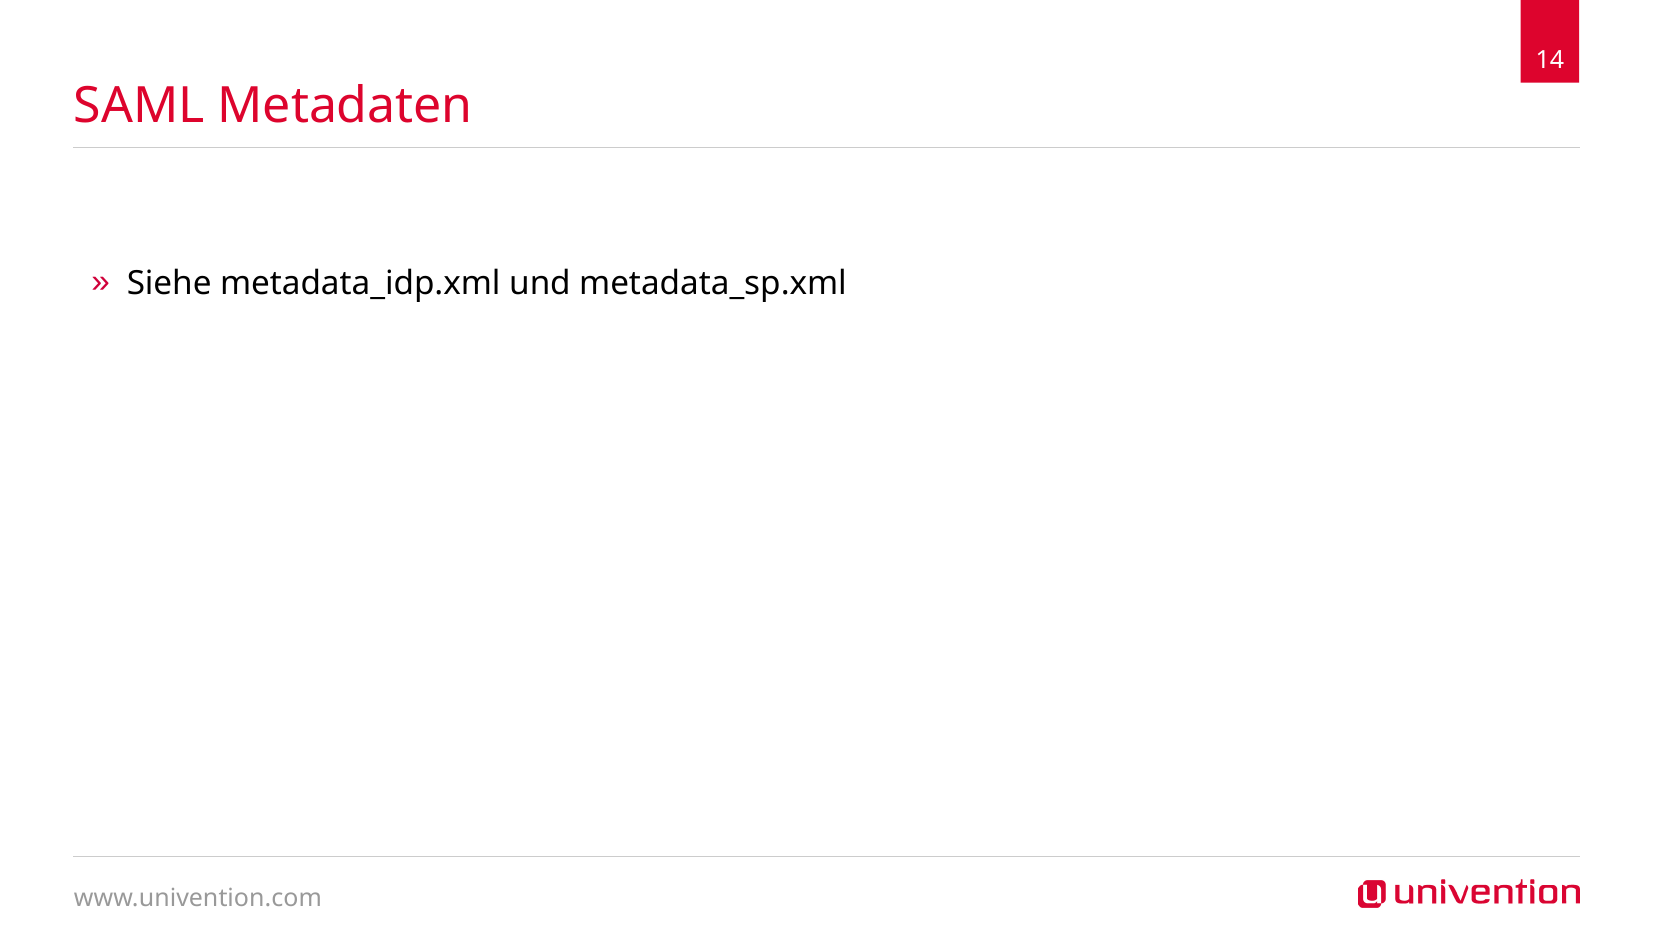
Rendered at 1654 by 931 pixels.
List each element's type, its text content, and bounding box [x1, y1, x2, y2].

list Siehe metadata_idp.xml und metadata_sp.xml [73, 236, 1580, 827]
title SAML Metadaten [73, 59, 1580, 148]
picture [1358, 879, 1580, 908]
